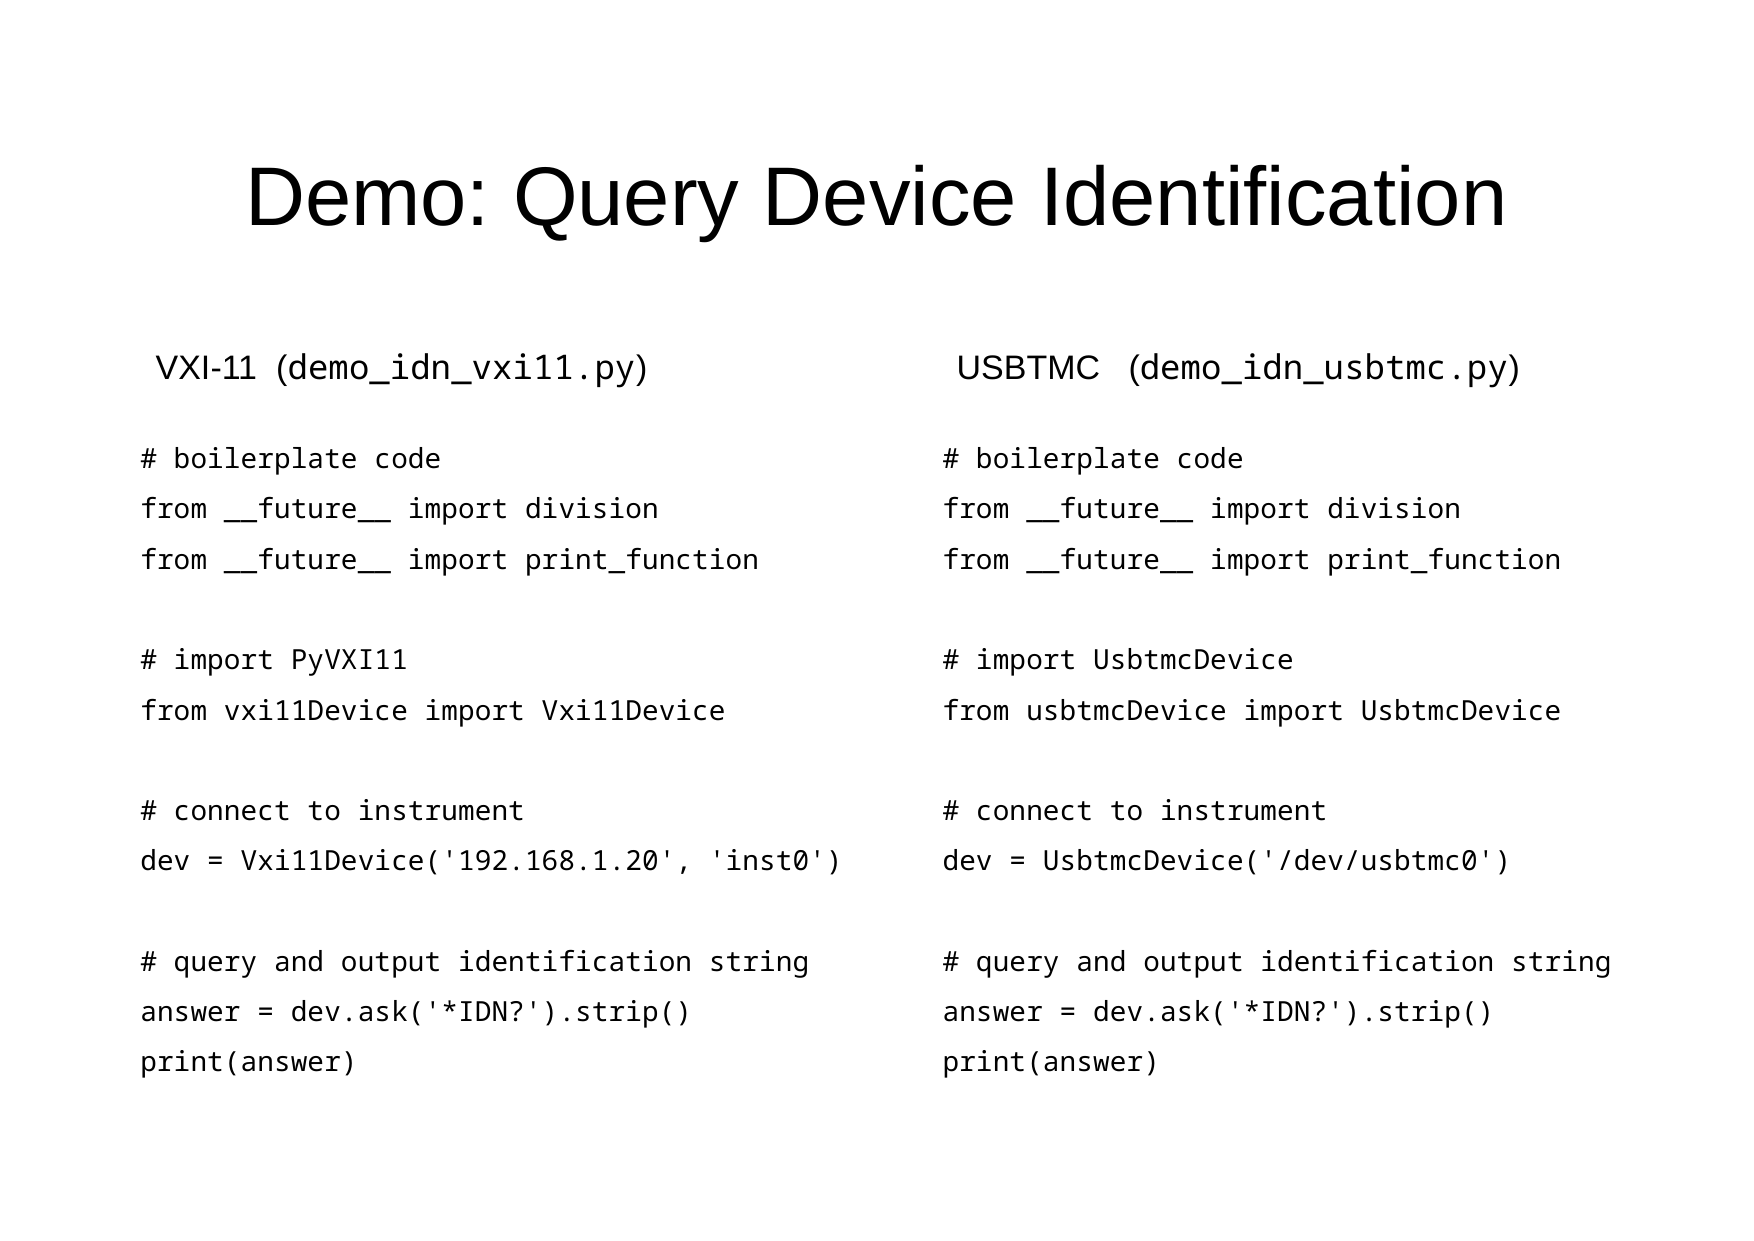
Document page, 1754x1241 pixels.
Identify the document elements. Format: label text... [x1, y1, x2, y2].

text_box USBTMC (demo_idn_usbtmc.py) [941, 335, 1585, 392]
list # boilerplate code from __future__ import division from __future__ import print_function # import UsbtmcDevice from usbtmcDevice import UsbtmcDevice # connect to instrument dev = UsbtmcDevice('/dev/usbtmc0') # query and output identification string answer = dev.ask('*IDN?').strip() print(answer) [942, 438, 1664, 1091]
list # boilerplate code from __future__ import division from __future__ import print_function # import PyVXI11 from vxi11Device import Vxi11Device # connect to instrument dev = Vxi11Device('192.168.1.20', 'inst0') # query and output identification string answer = dev.ask('*IDN?').strip() print(answer) [140, 438, 899, 1091]
text_box VXI-11 (demo_idn_vxi11.py) [140, 335, 706, 392]
title Demo: Query Device Identification [140, 103, 1614, 291]
